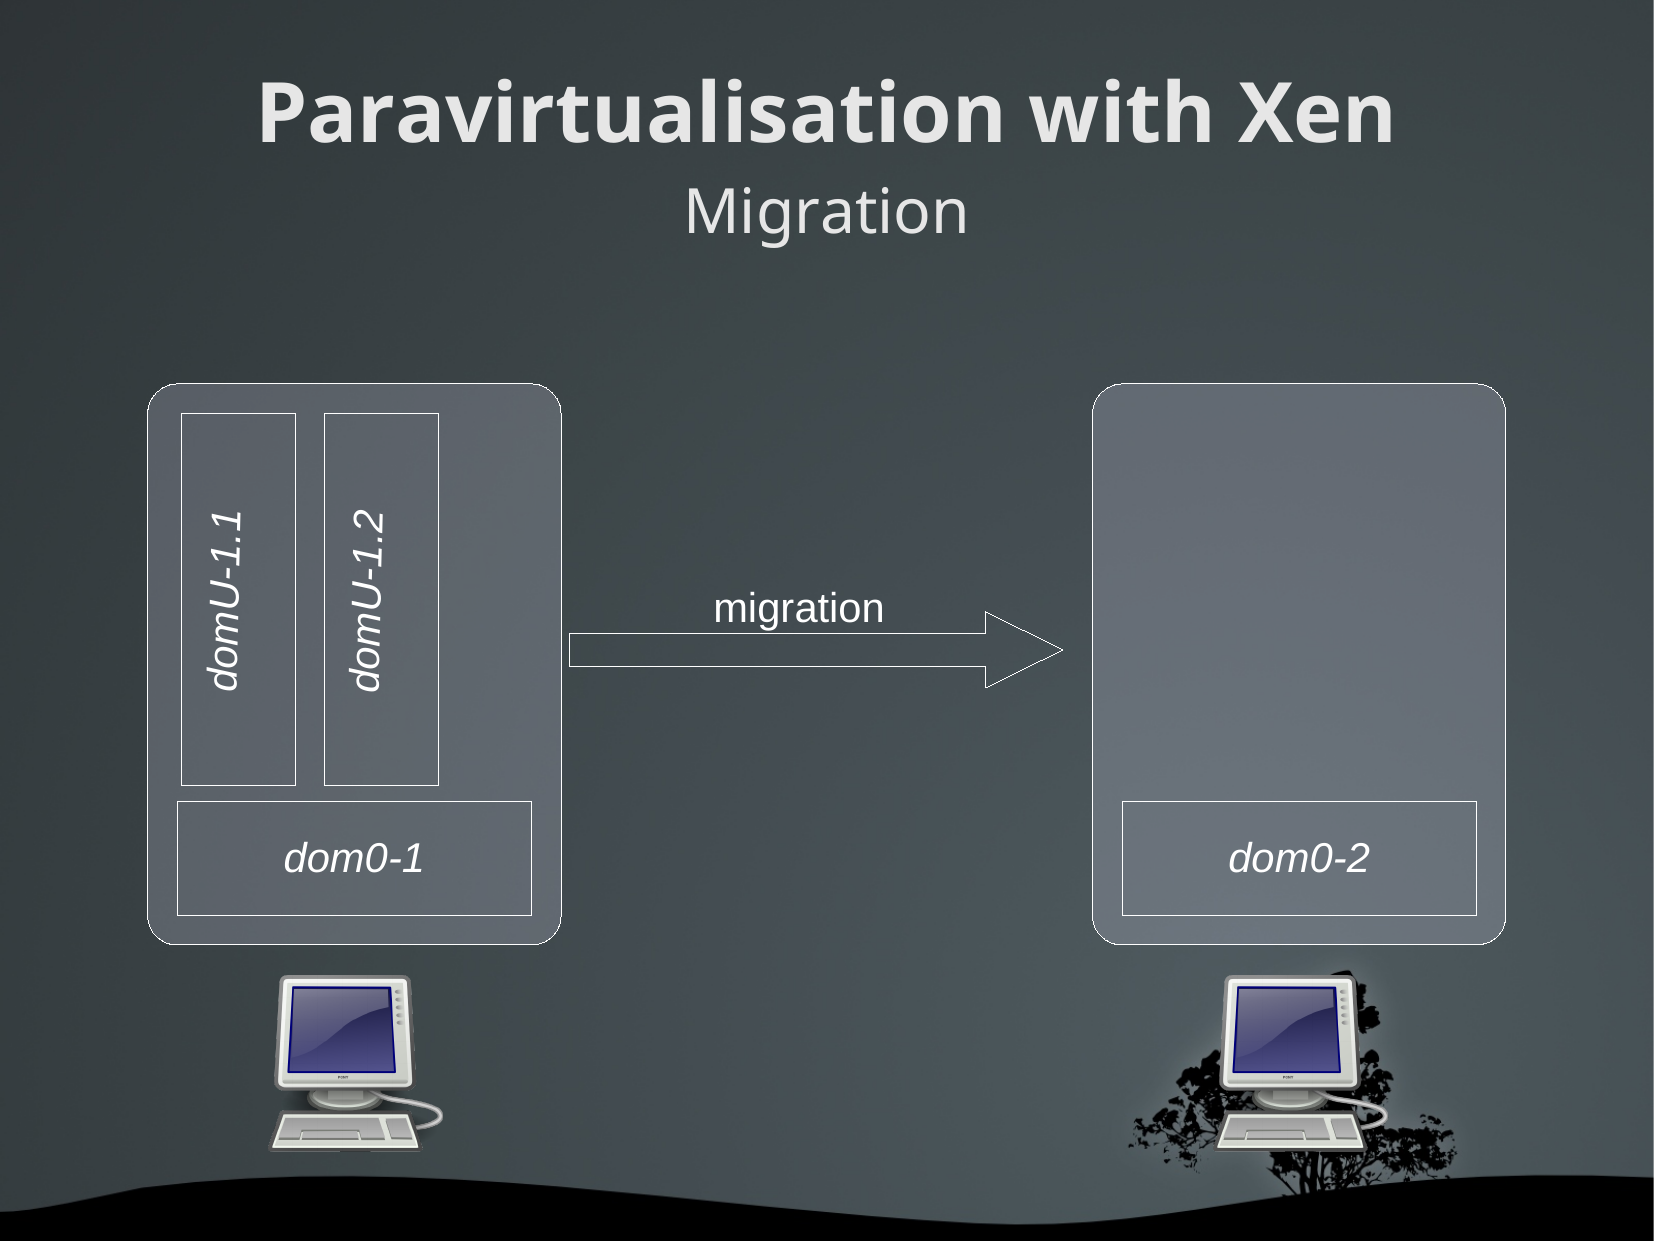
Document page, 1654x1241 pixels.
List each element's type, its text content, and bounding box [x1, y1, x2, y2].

text_box dom0-1 [177, 801, 532, 916]
text_box [147, 383, 562, 945]
picture [0, 0, 1654, 1241]
title Paravirtualisation with Xen Migration [82, 56, 1571, 250]
text_box domU-1.1 [190, 463, 296, 740]
text_box domU-1.2 [332, 463, 438, 740]
text_box dom0-2 [1122, 801, 1477, 916]
text_box migration [569, 611, 1063, 688]
text_box [1092, 383, 1506, 945]
